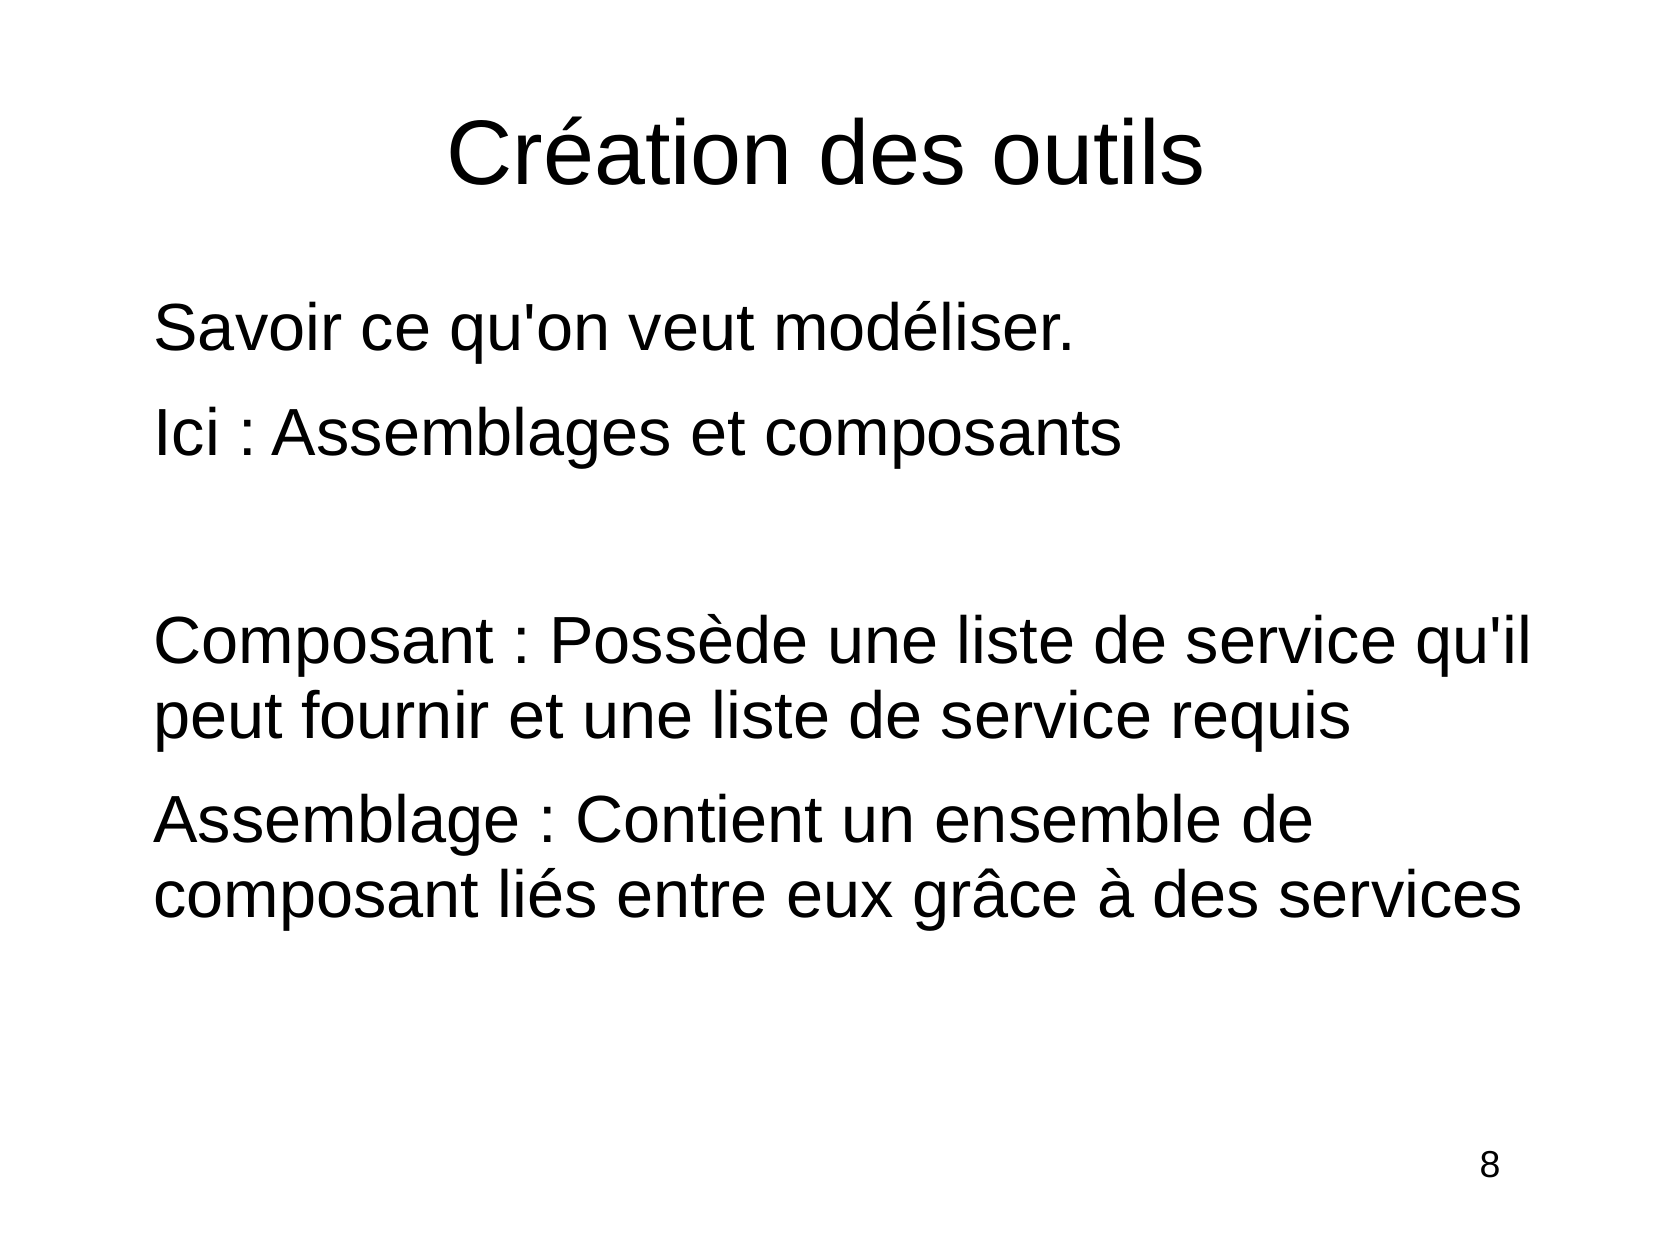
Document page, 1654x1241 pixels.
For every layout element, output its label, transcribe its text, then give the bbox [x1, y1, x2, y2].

list Savoir ce qu'on veut modéliser. Ici : Assemblages et composants Composant : Possède une liste de service qu'il peut fournir et une liste de service requis Assemblage : Contient un ensemble de composant liés entre eux grâce à des services [82, 290, 1571, 1010]
title Création des outils [82, 49, 1571, 257]
